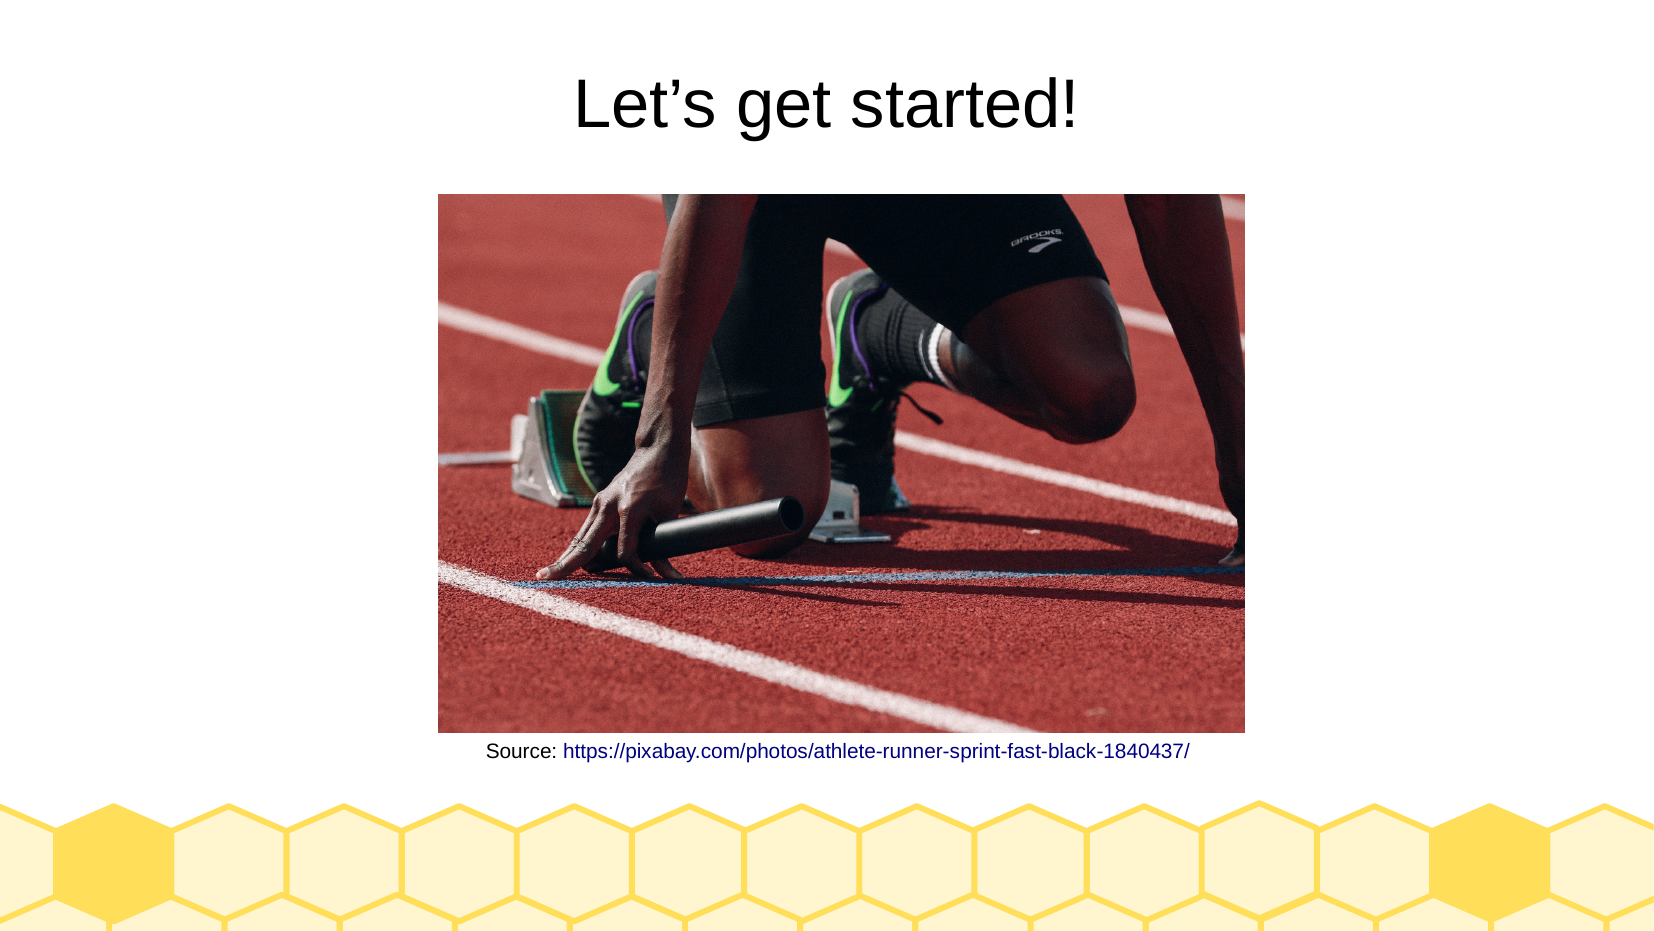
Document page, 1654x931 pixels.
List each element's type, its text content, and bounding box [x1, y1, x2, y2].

text_box Source: https://pixabay.com/photos/athlete-runner-sprint-fast-black-1840437/ [465, 733, 1216, 770]
picture [438, 194, 1245, 733]
title Let’s get started! [88, 29, 1565, 178]
